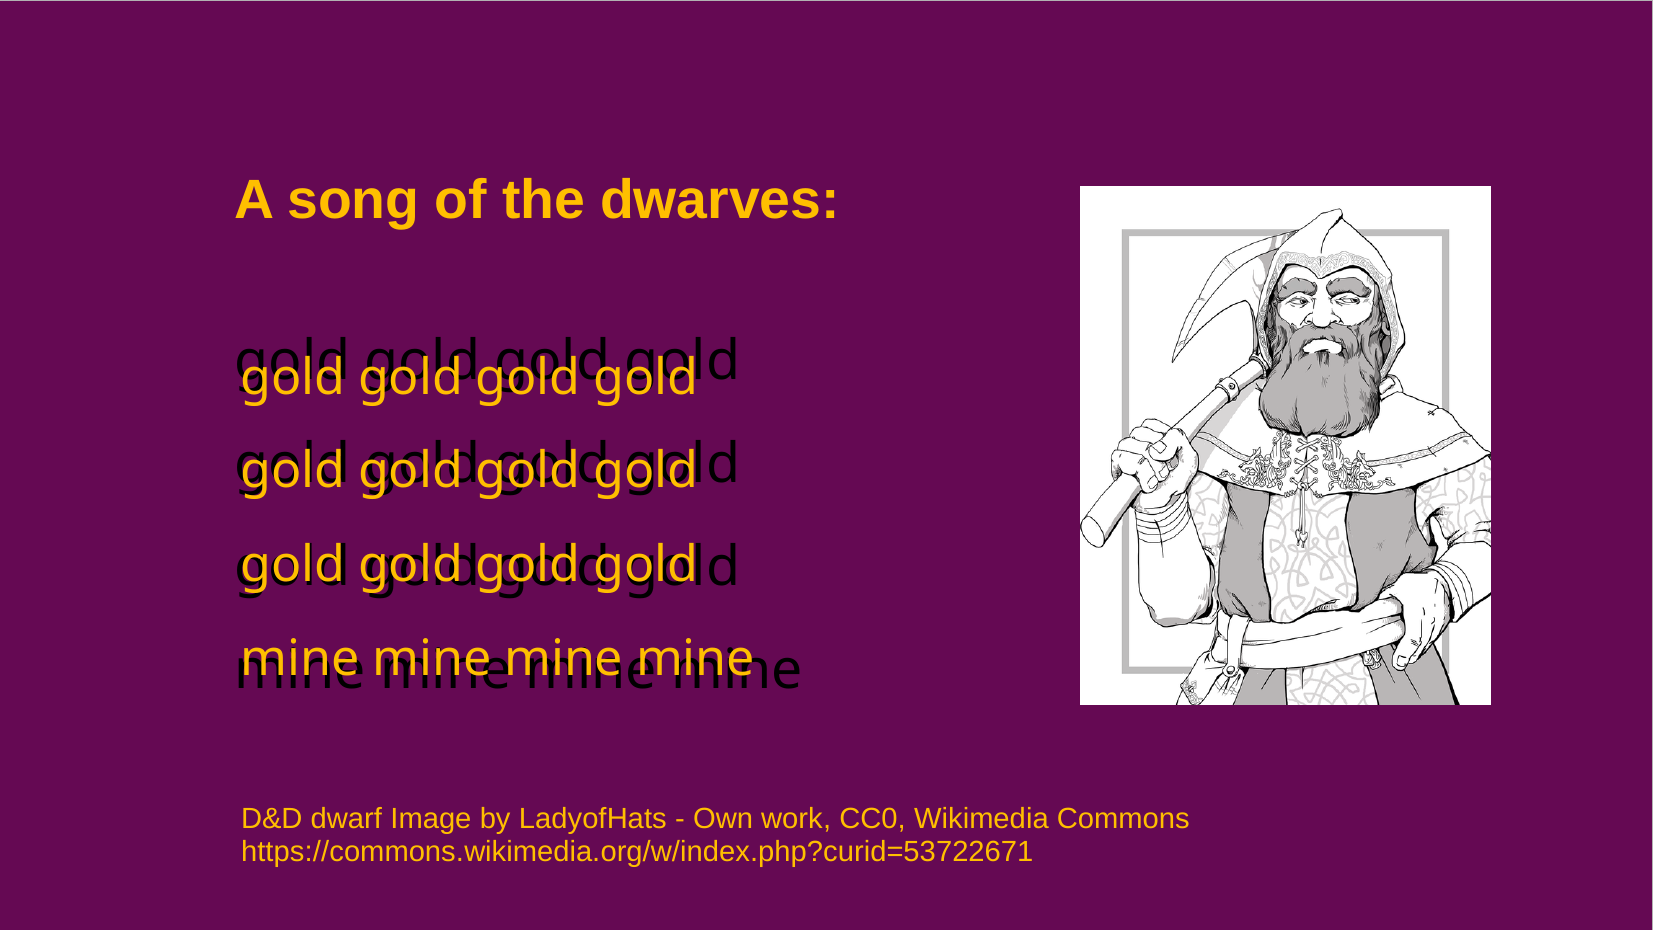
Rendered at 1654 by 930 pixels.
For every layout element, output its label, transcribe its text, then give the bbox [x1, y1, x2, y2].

list gold gold gold gold gold gold gold gold gold gold gold gold mine mine mine mine [240, 153, 1294, 694]
list A song of the dwarves: gold gold gold gold gold gold gold gold gold gold gold gold mine mine mine mine [234, 168, 886, 709]
text_box D&D dwarf Image by LadyofHats - Own work, CC0, Wikimedia Commons https://commons.wikimedia.org/w/index.php?curid=53722671 [226, 795, 1653, 876]
picture [1080, 186, 1491, 706]
text_box [0, 0, 1653, 930]
